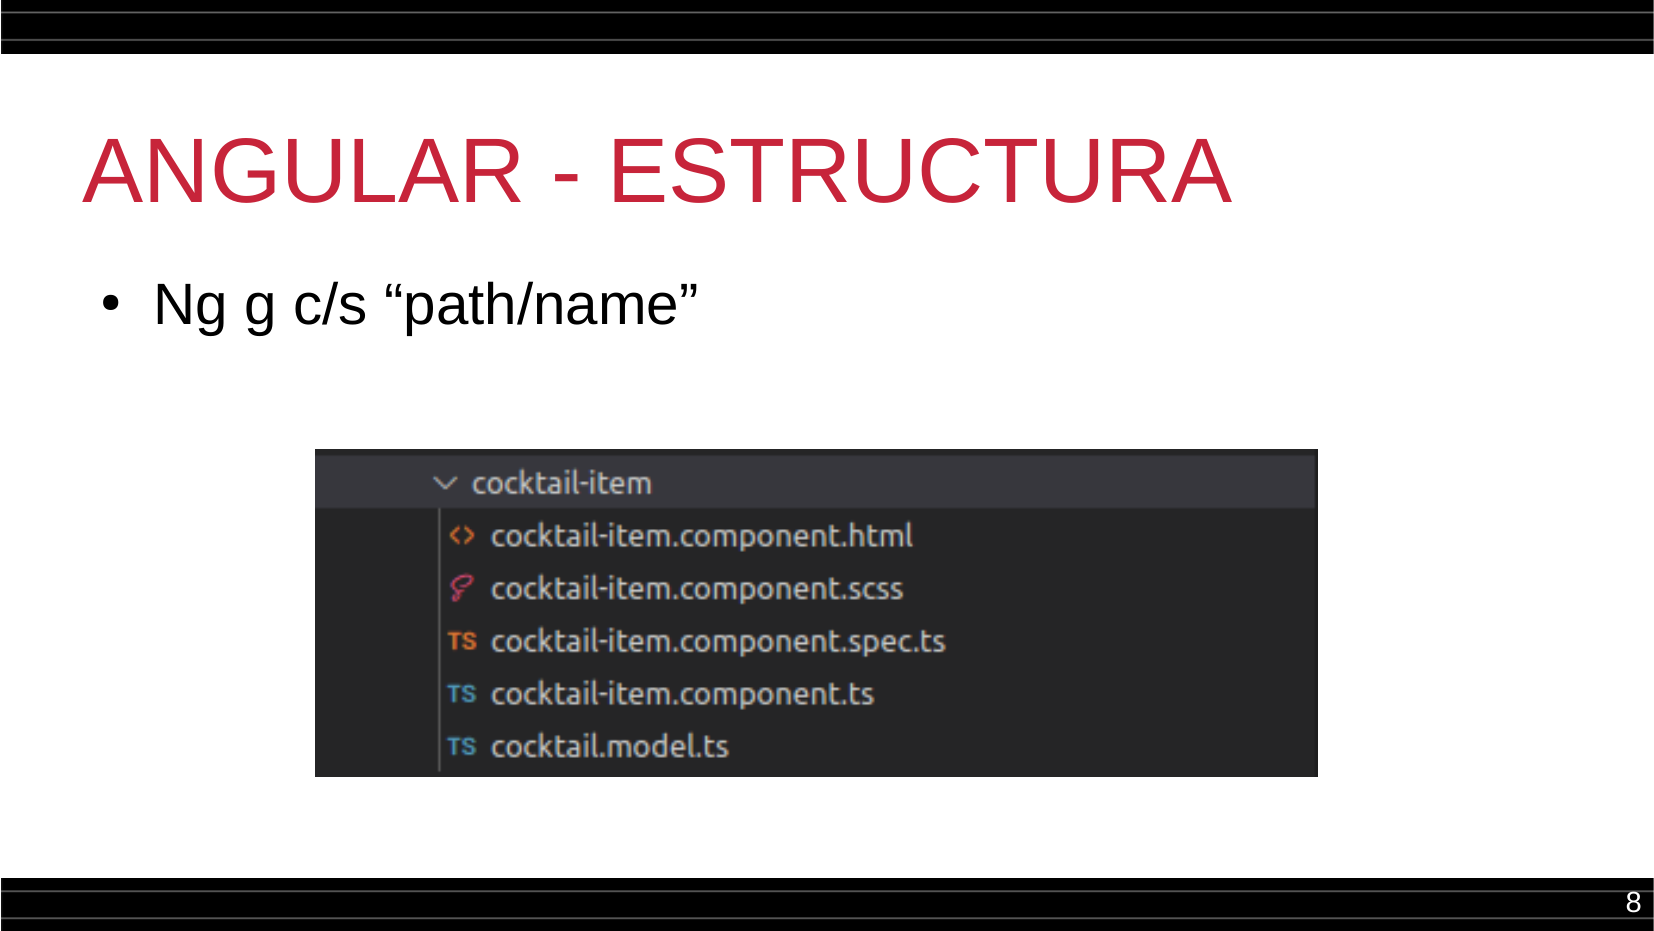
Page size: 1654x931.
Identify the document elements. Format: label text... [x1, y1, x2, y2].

picture [315, 449, 1318, 777]
picture [1, 0, 1654, 54]
list Ng g c/s “path/name” [82, 271, 1636, 376]
picture [1, 878, 1654, 931]
title ANGULAR - ESTRUCTURA [82, 92, 1571, 249]
